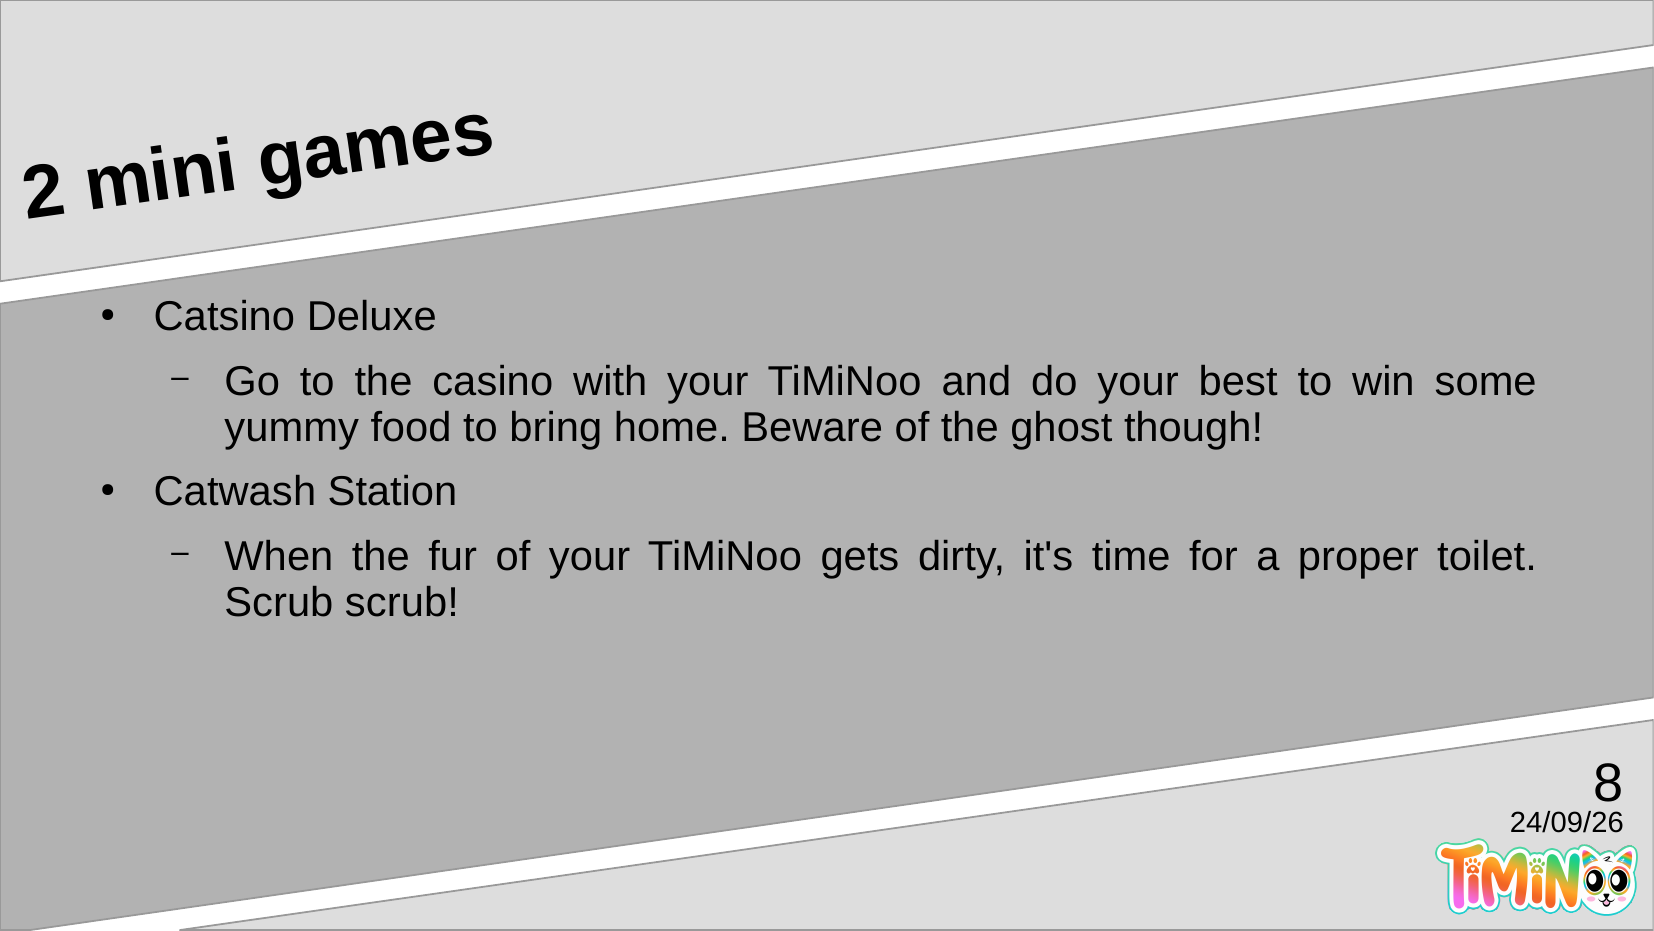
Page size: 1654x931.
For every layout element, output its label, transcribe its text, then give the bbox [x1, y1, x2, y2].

title 2 mini games [11, 0, 1496, 272]
list Catsino Deluxe Go to the casino with your TiMiNoo and do your best to win some yummy food to bring home. Beware of the ghost though! Catwash Station When the fur of your TiMiNoo gets dirty, it's time for a proper toilet. Scrub scrub! [82, 292, 1538, 833]
picture [1435, 838, 1638, 916]
